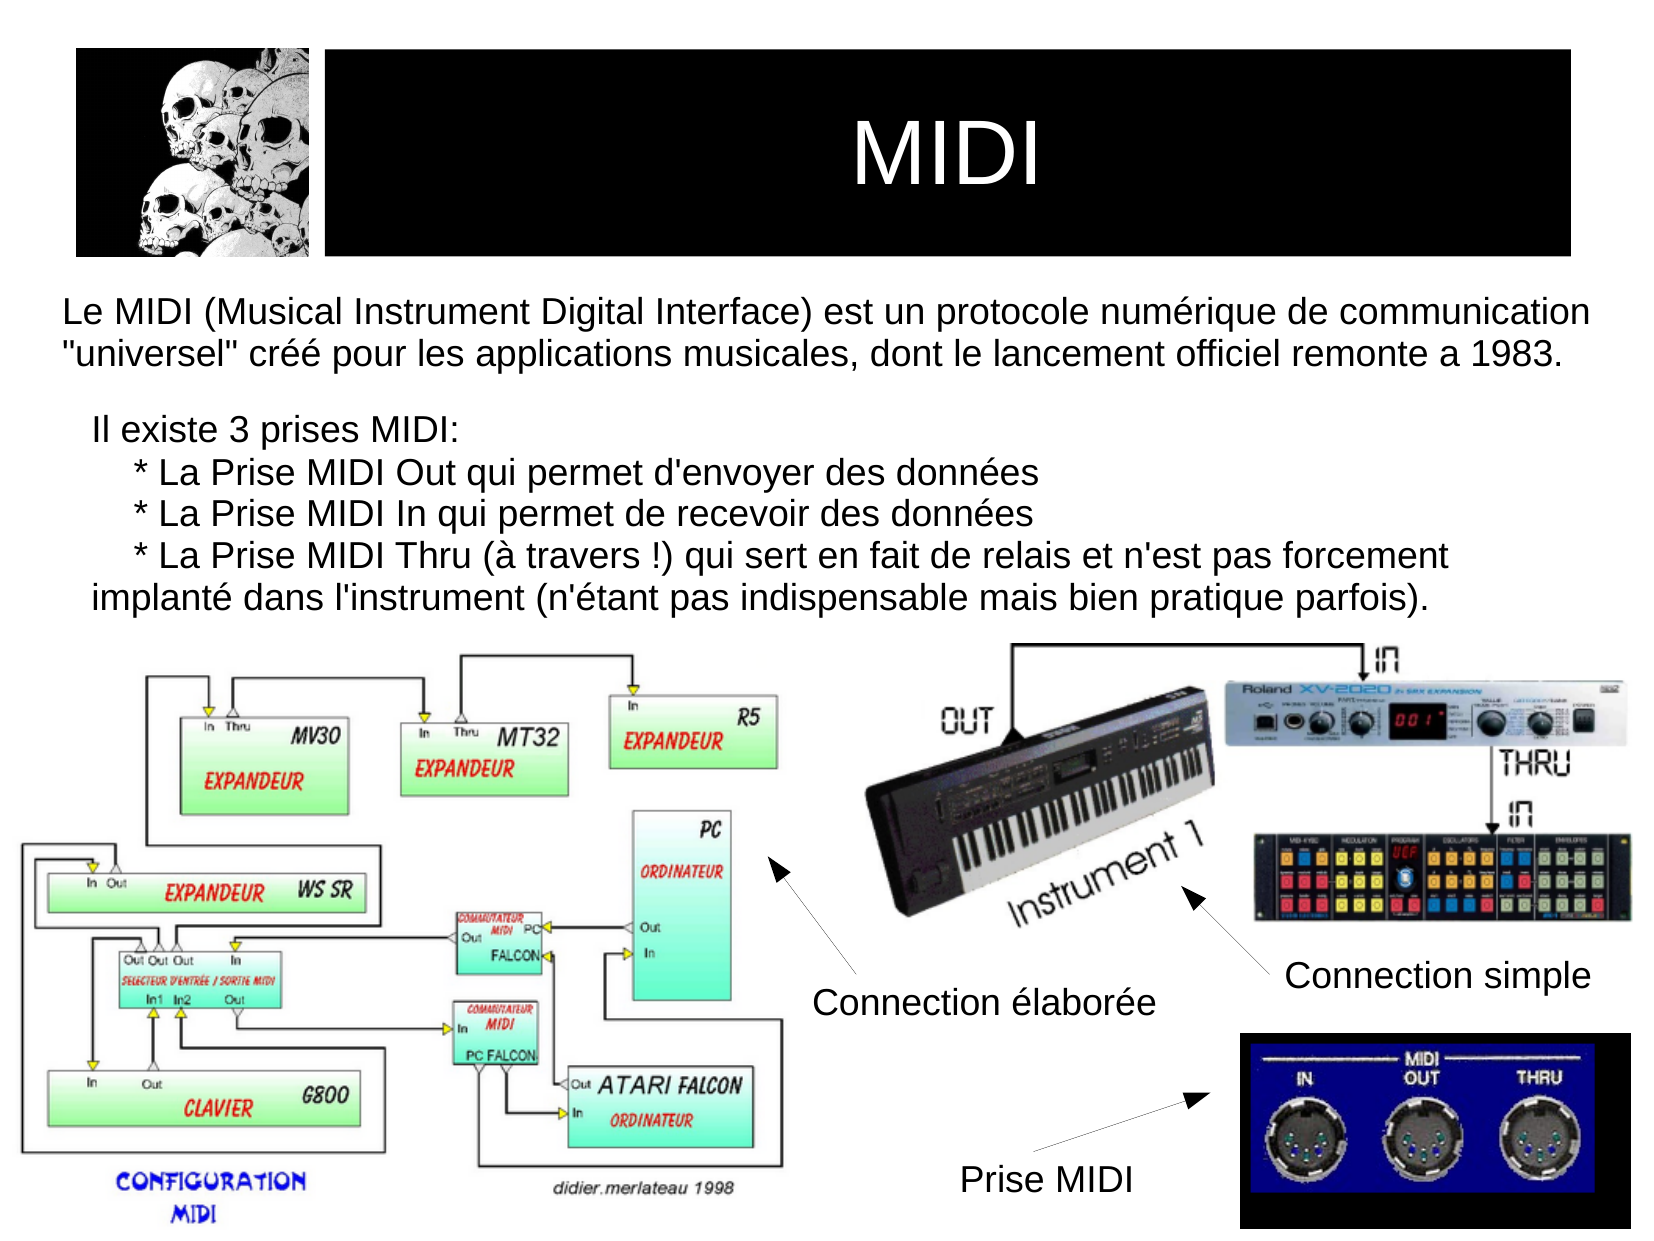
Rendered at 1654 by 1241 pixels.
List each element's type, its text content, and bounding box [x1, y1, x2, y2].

text_box Connection élaborée [797, 974, 1182, 1032]
picture [860, 643, 1642, 930]
text_box Prise MIDI [944, 1151, 1152, 1209]
text_box Le MIDI (Musical Instrument Digital Interface) est un protocole numérique de communication "universel" créé pour les applications musicales, dont le lancement officiel remonte a 1983. [47, 283, 1613, 383]
picture [11, 649, 793, 1230]
picture [76, 48, 309, 257]
picture [1240, 1033, 1631, 1229]
text_box Connection simple [1269, 947, 1654, 1004]
title MIDI [324, 49, 1571, 257]
text_box Il existe 3 prises MIDI: * La Prise MIDI Out qui permet d'envoyer des données * La Prise MIDI In qui permet de recevoir des données * La Prise MIDI Thru (à travers !) qui sert en fait de relais et n'est pas forcement implanté dans l'instrument (n'étant pas indispensable mais bien pratique parfois). [76, 401, 1554, 627]
